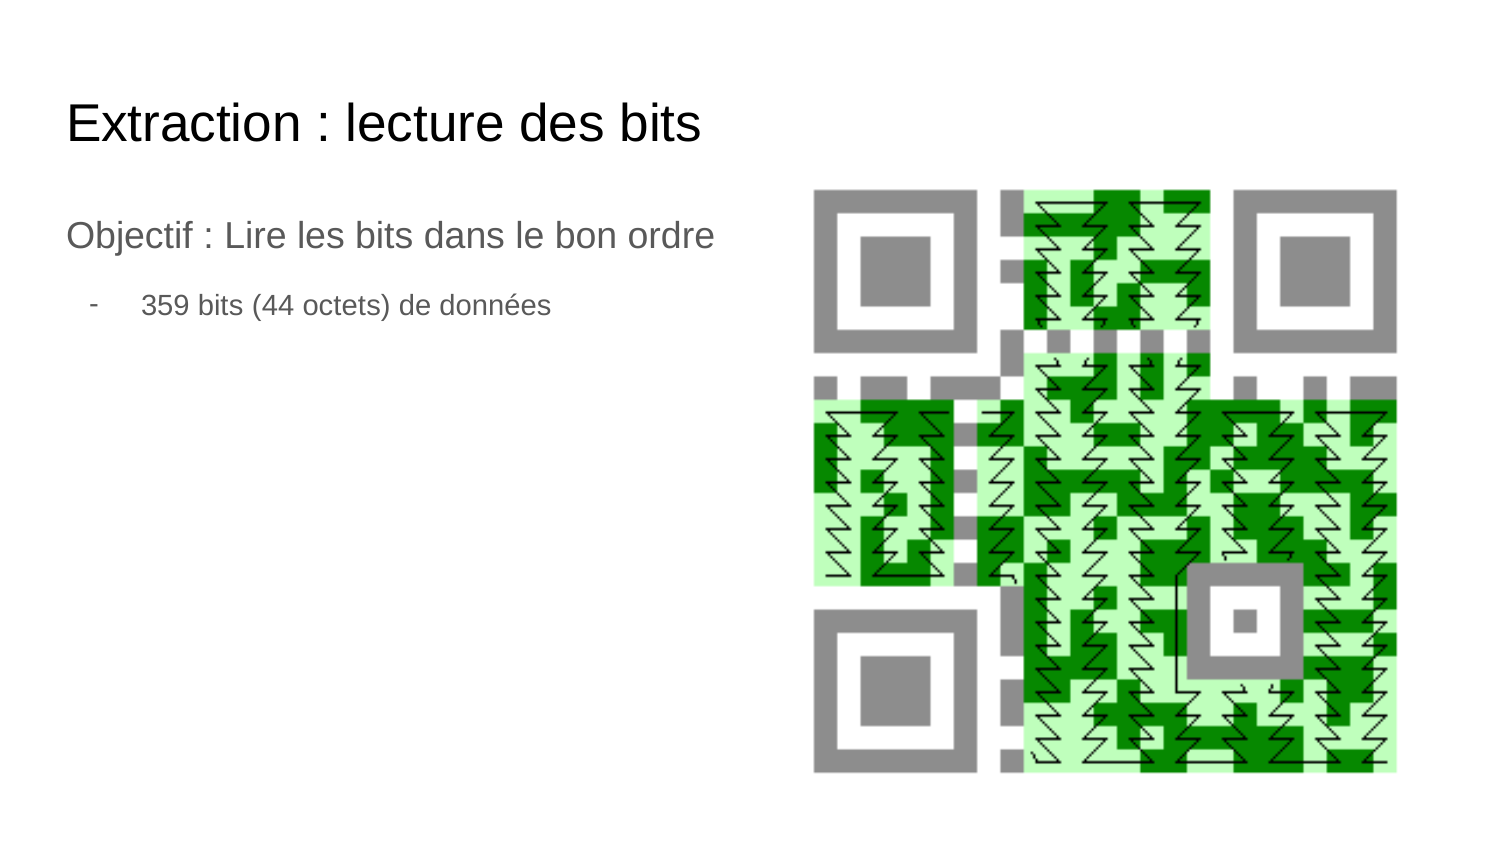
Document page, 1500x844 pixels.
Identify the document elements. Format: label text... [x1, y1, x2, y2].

title Extraction : lecture des bits [51, 72, 1449, 167]
picture [768, 144, 1444, 821]
list Objectif : Lire les bits dans le bon ordre 359 bits (44 octets) de données [51, 189, 768, 750]
